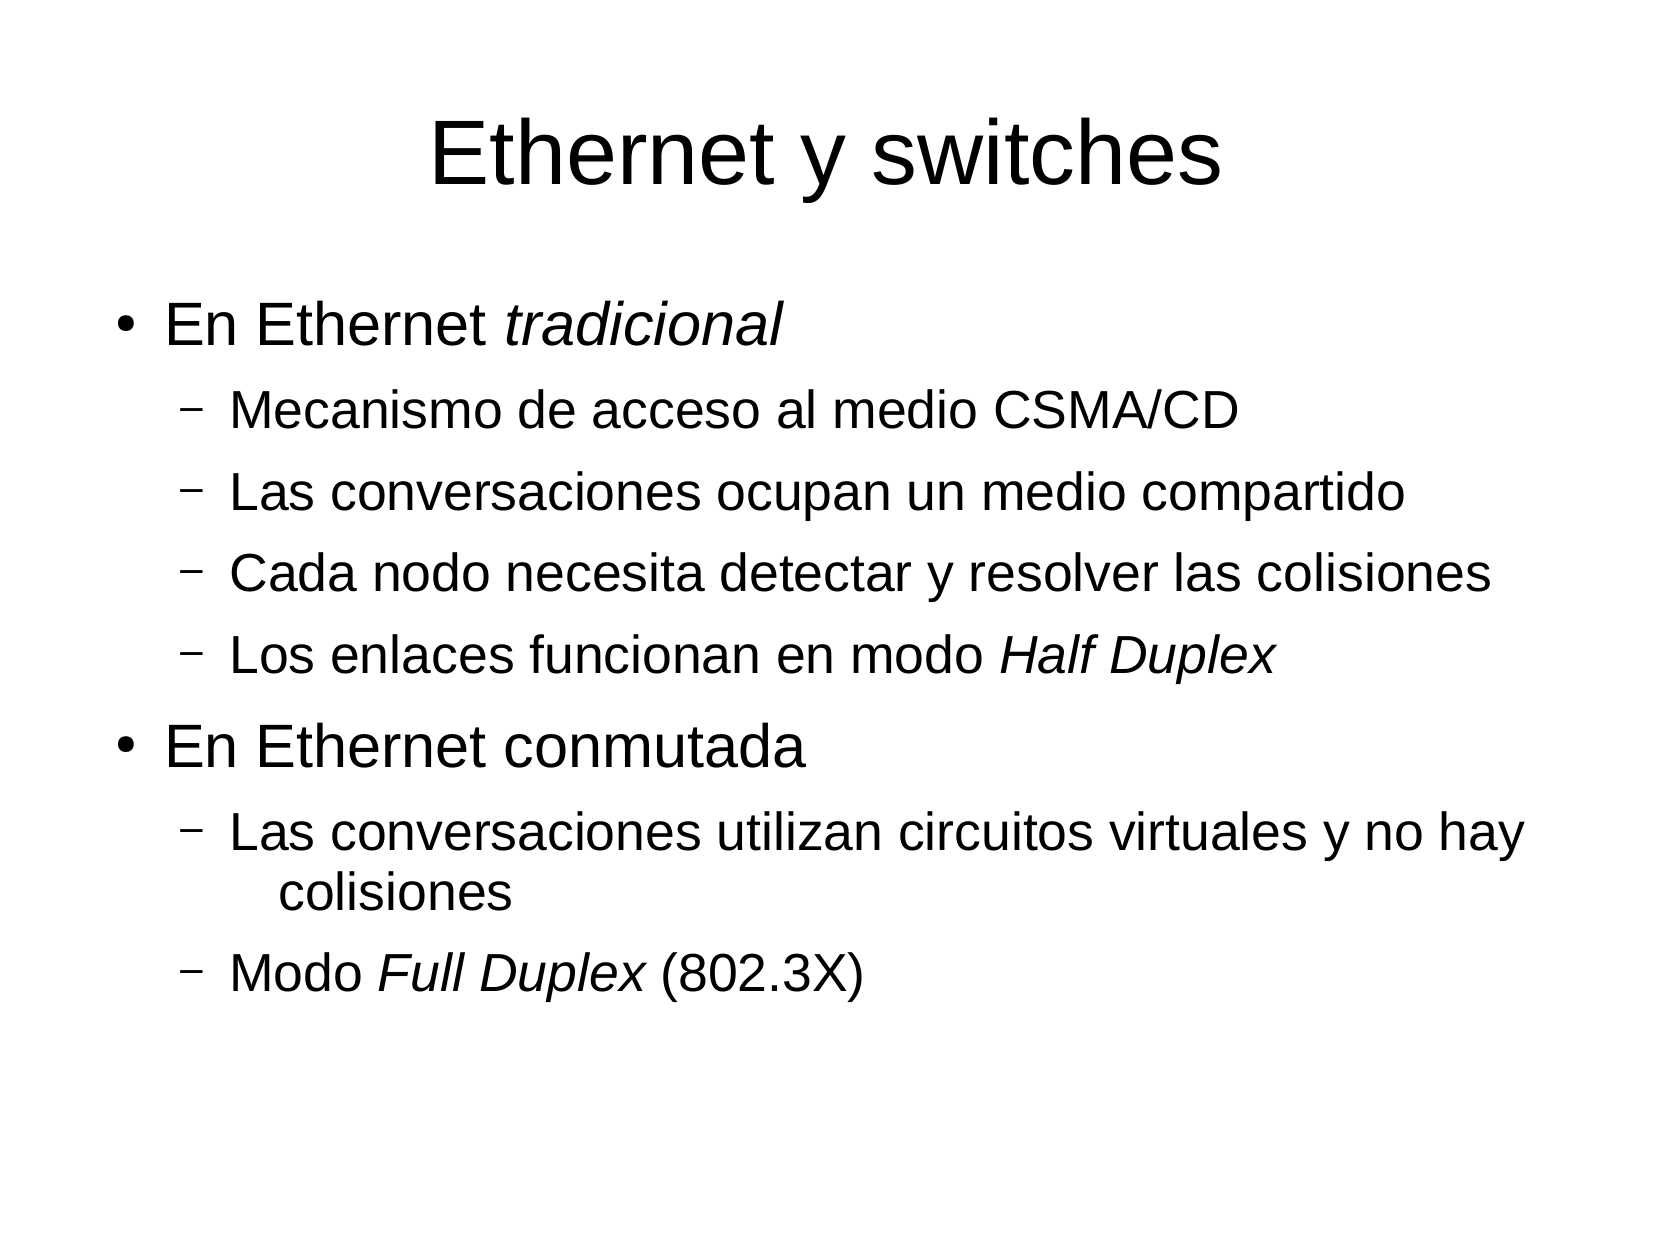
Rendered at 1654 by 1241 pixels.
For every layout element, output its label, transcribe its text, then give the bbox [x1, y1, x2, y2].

title Ethernet y switches [82, 49, 1571, 257]
list En Ethernet tradicional Mecanismo de acceso al medio CSMA/CD Las conversaciones ocupan un medio compartido Cada nodo necesita detectar y resolver las colisiones Los enlaces funcionan en modo Half Duplex En Ethernet conmutada Las conversaciones utilizan circuitos virtuales y no hay colisiones Modo Full Duplex (802.3X) [82, 290, 1571, 1010]
